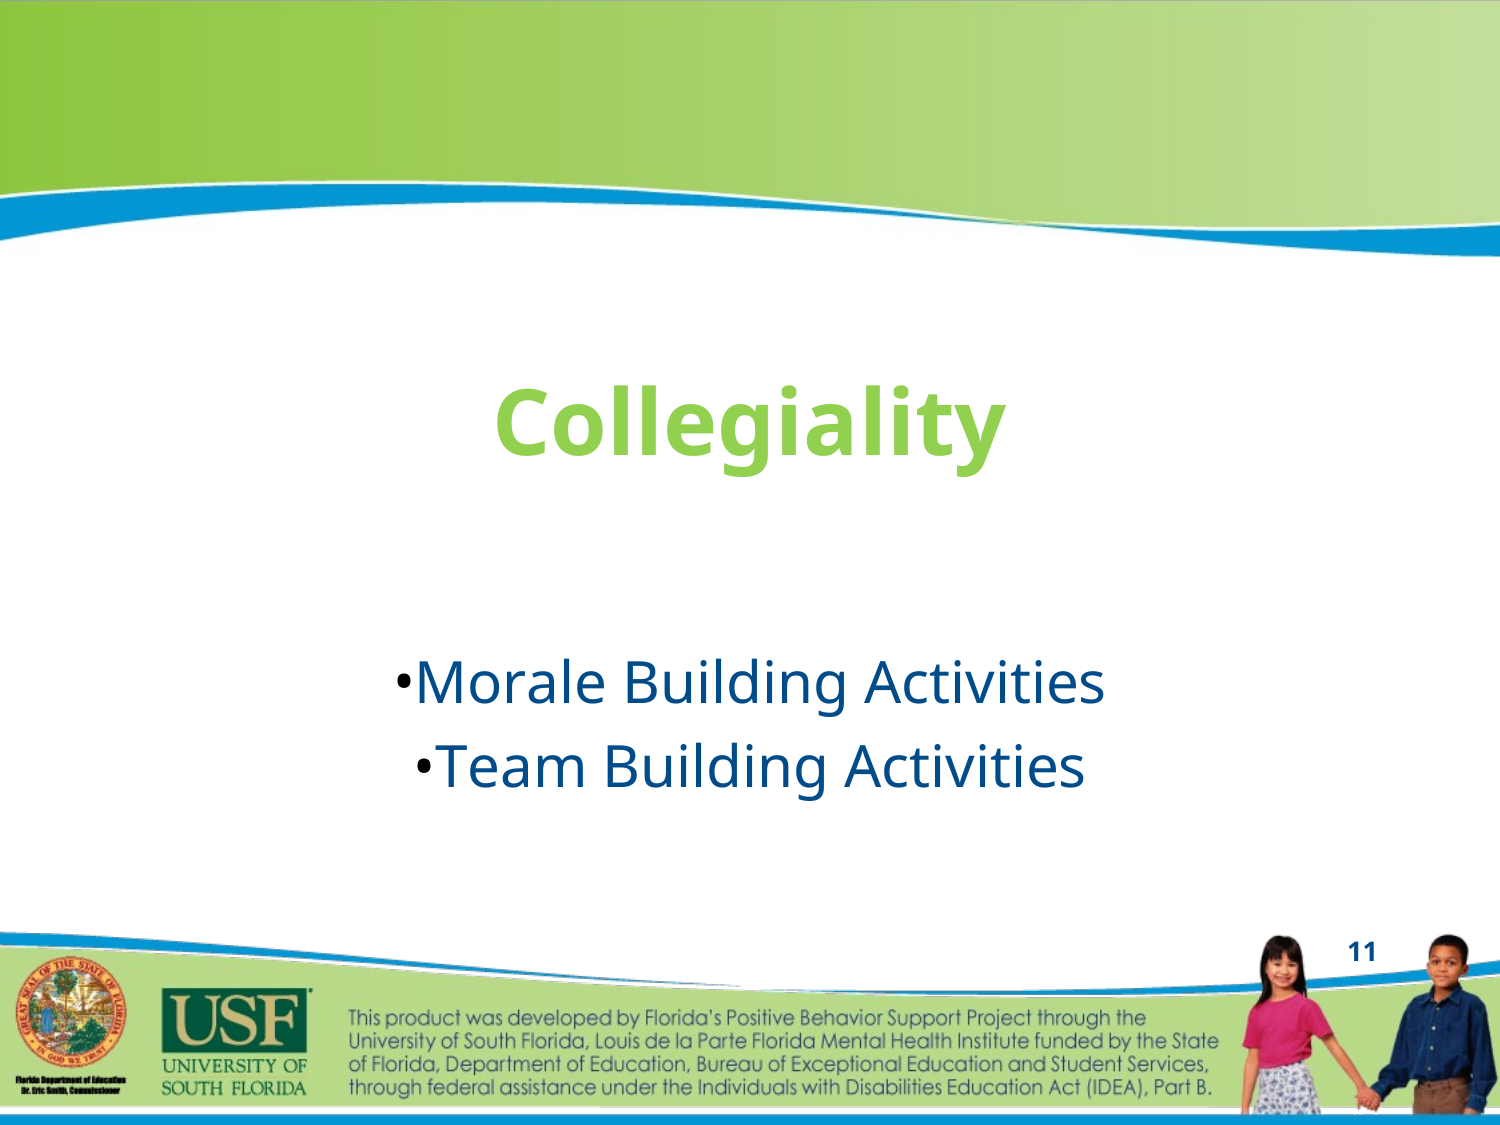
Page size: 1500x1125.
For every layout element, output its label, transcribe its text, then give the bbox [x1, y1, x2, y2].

title Collegiality [112, 262, 1388, 576]
subtitle Morale Building Activities Team Building Activities [225, 637, 1276, 925]
picture [0, 928, 1500, 1116]
picture [0, 0, 1500, 258]
